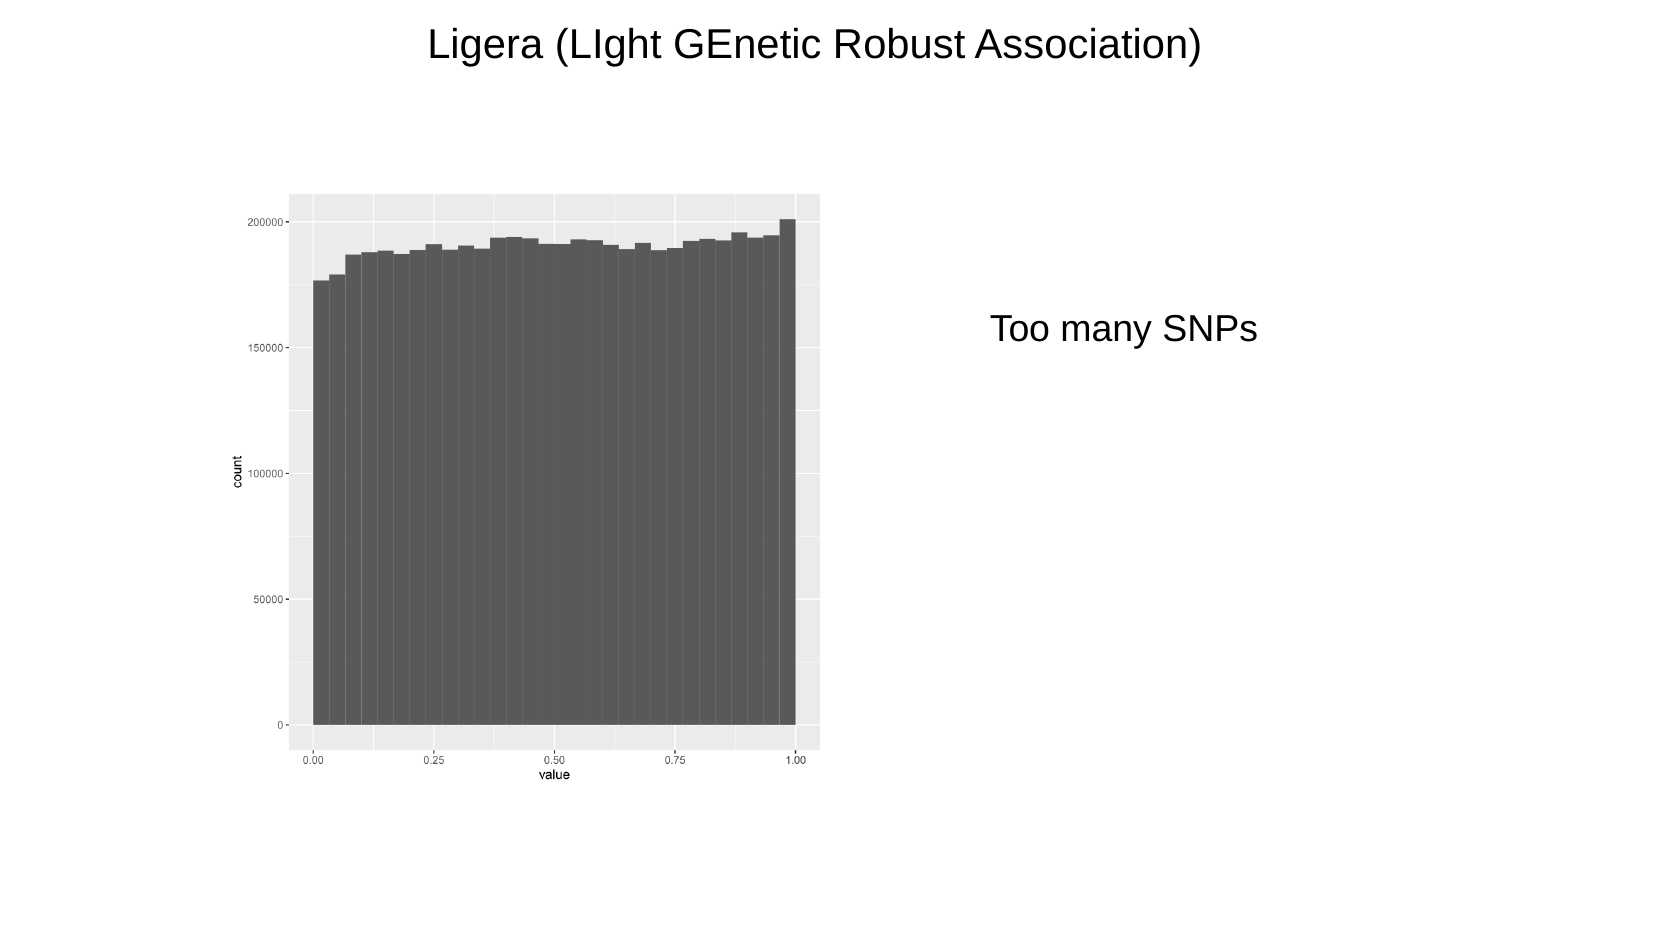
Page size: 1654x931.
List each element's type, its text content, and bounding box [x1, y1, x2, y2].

picture [225, 187, 826, 788]
text_box Ligera (LIght GEnetic Robust Association) [412, 13, 1426, 122]
text_box Too many SNPs [975, 300, 1442, 442]
